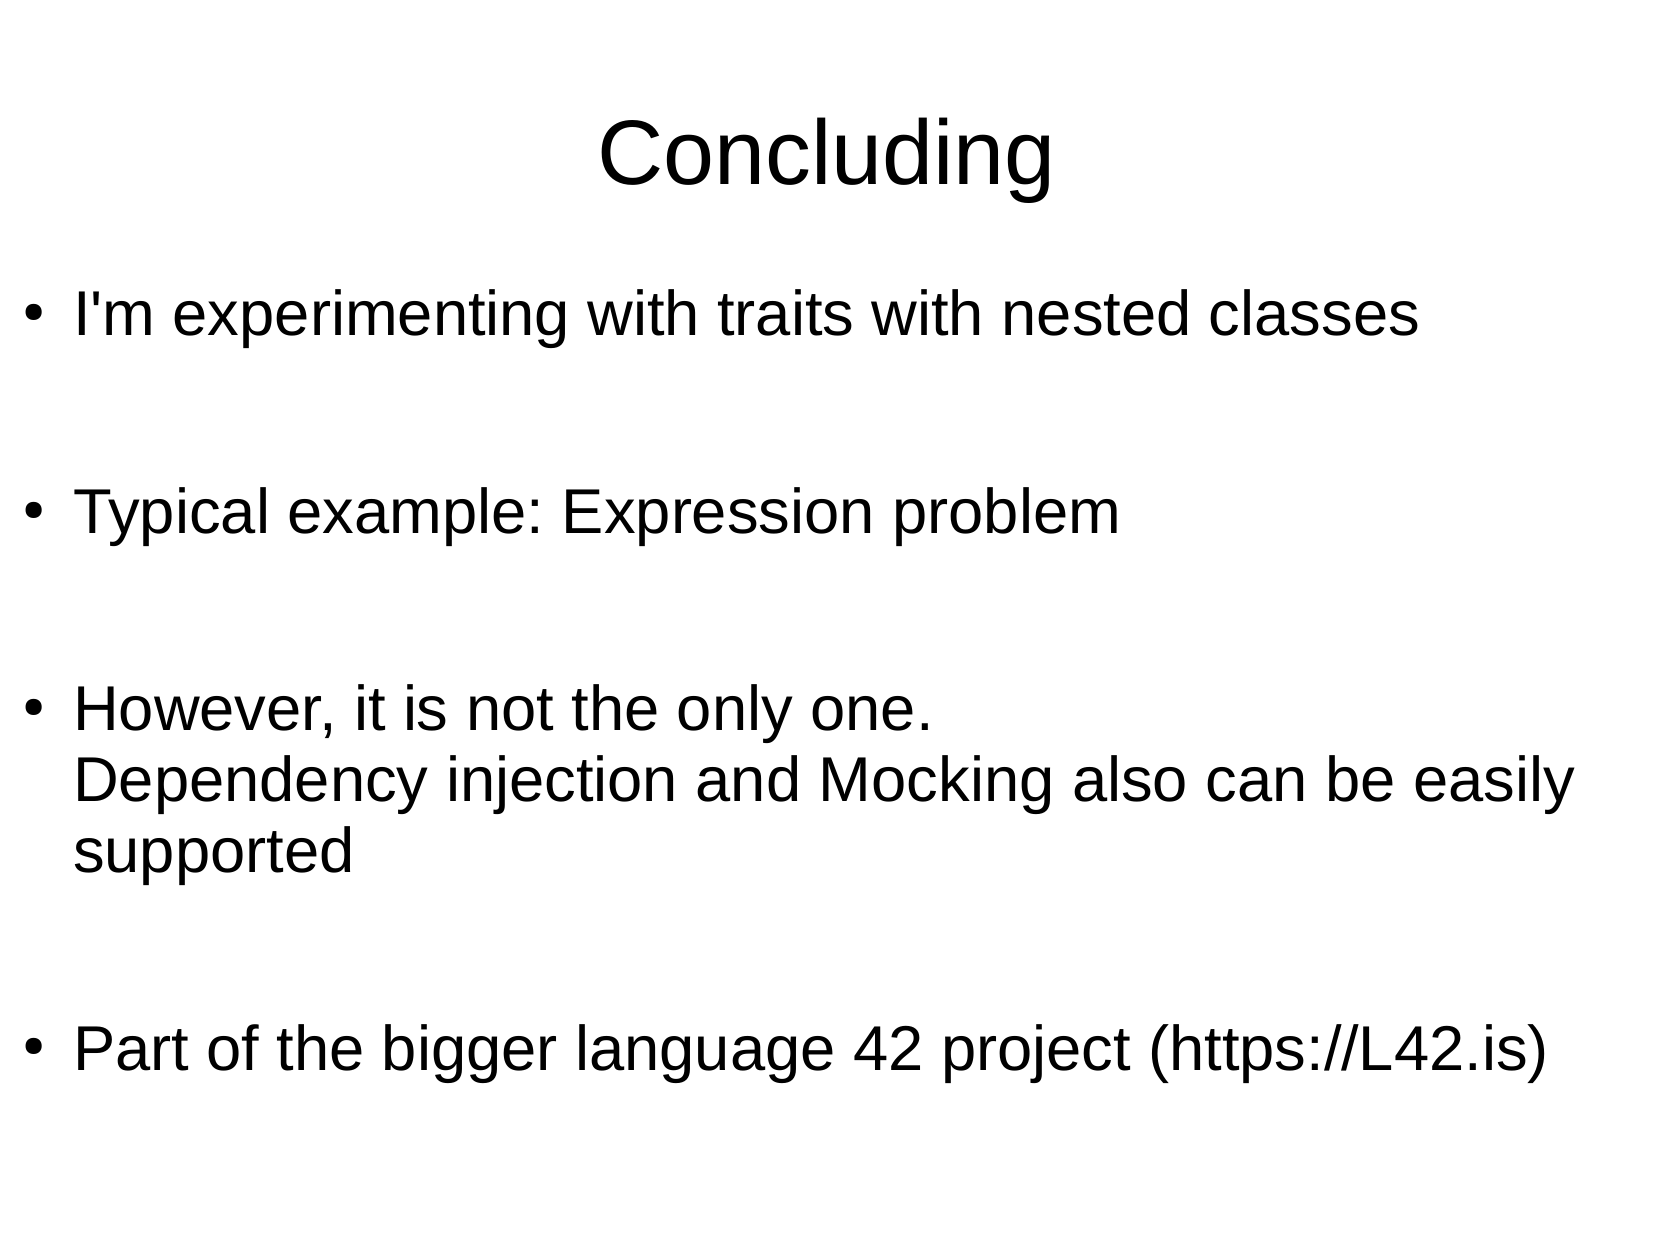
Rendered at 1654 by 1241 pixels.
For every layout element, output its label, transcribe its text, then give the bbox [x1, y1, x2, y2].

title Concluding [82, 49, 1571, 257]
list I'm experimenting with traits with nested classes Typical example: Expression problem However, it is not the only one. Dependency injection and Mocking also can be easily supported Part of the bigger language 42 project (https://L42.is) [5, 278, 1654, 1087]
